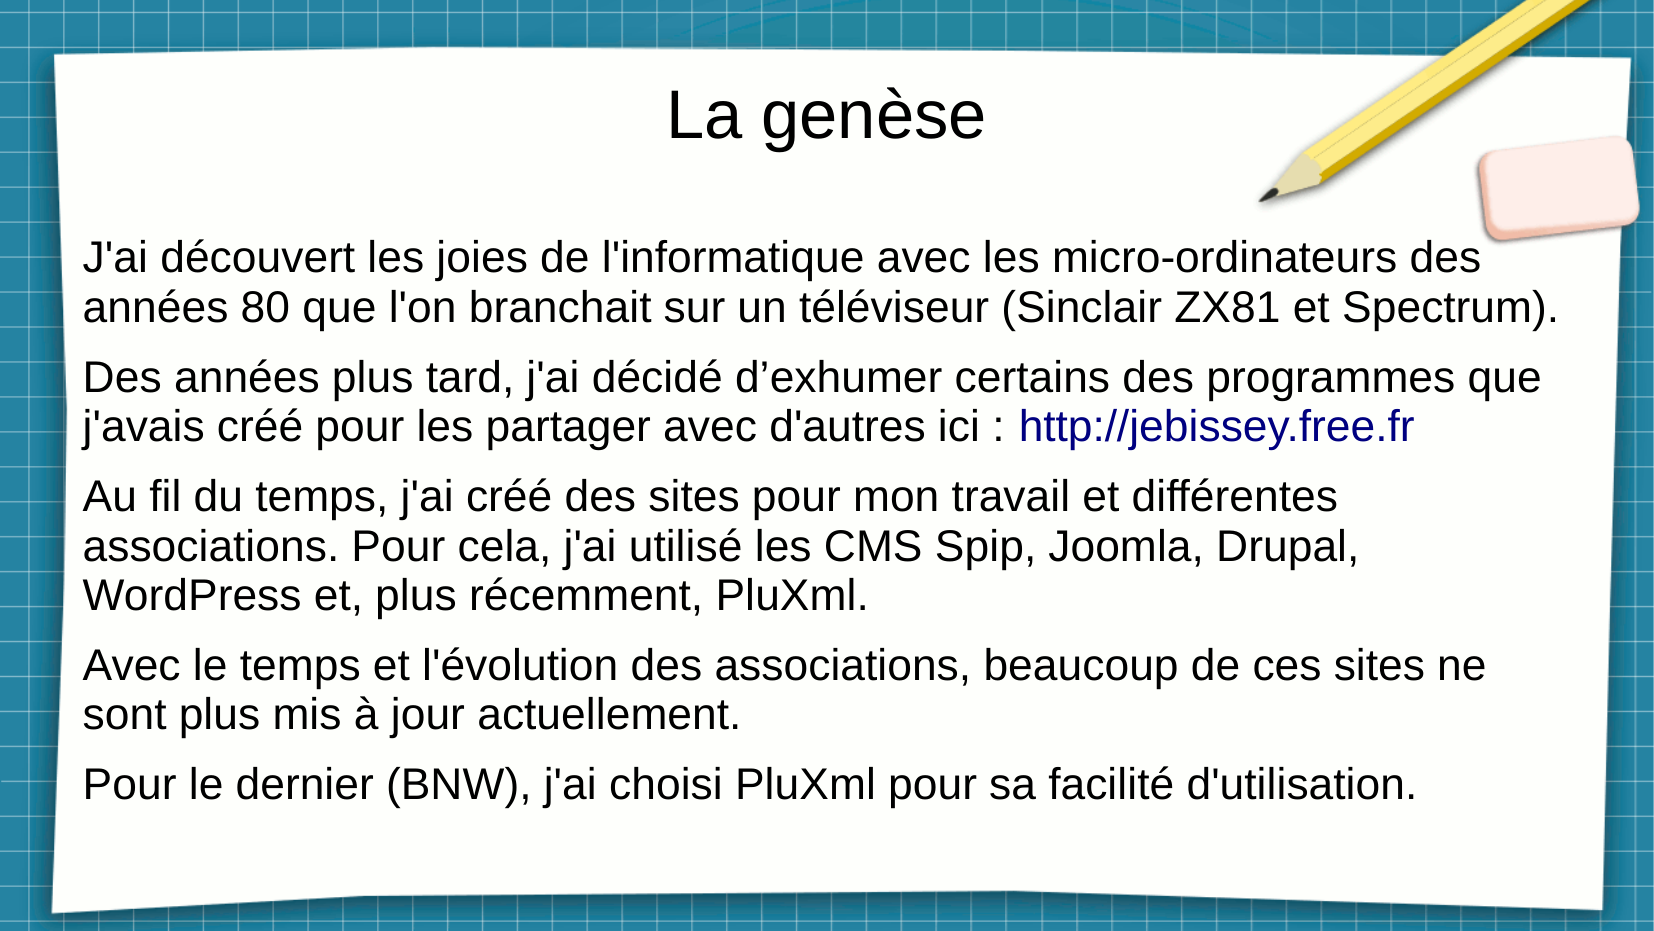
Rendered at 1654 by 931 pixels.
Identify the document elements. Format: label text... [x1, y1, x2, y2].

title La genèse [82, 37, 1571, 193]
picture [0, 0, 1654, 931]
list J'ai découvert les joies de l'informatique avec les micro-ordinateurs des années 80 que l'on branchait sur un téléviseur (Sinclair ZX81 et Spectrum). Des années plus tard, j'ai décidé d’exhumer certains des programmes que j'avais créé pour les partager avec d'autres ici : http://jebissey.free.fr Au fil du temps, j'ai créé des sites pour mon travail et différentes associations. Pour cela, j'ai utilisé les CMS Spip, Joomla, Drupal, WordPress et, plus récemment, PluXml. Avec le temps et l'évolution des associations, beaucoup de ces sites ne sont plus mis à jour actuellement. Pour le dernier (BNW), j'ai choisi PluXml pour sa facilité d'utilisation. [82, 232, 1571, 827]
